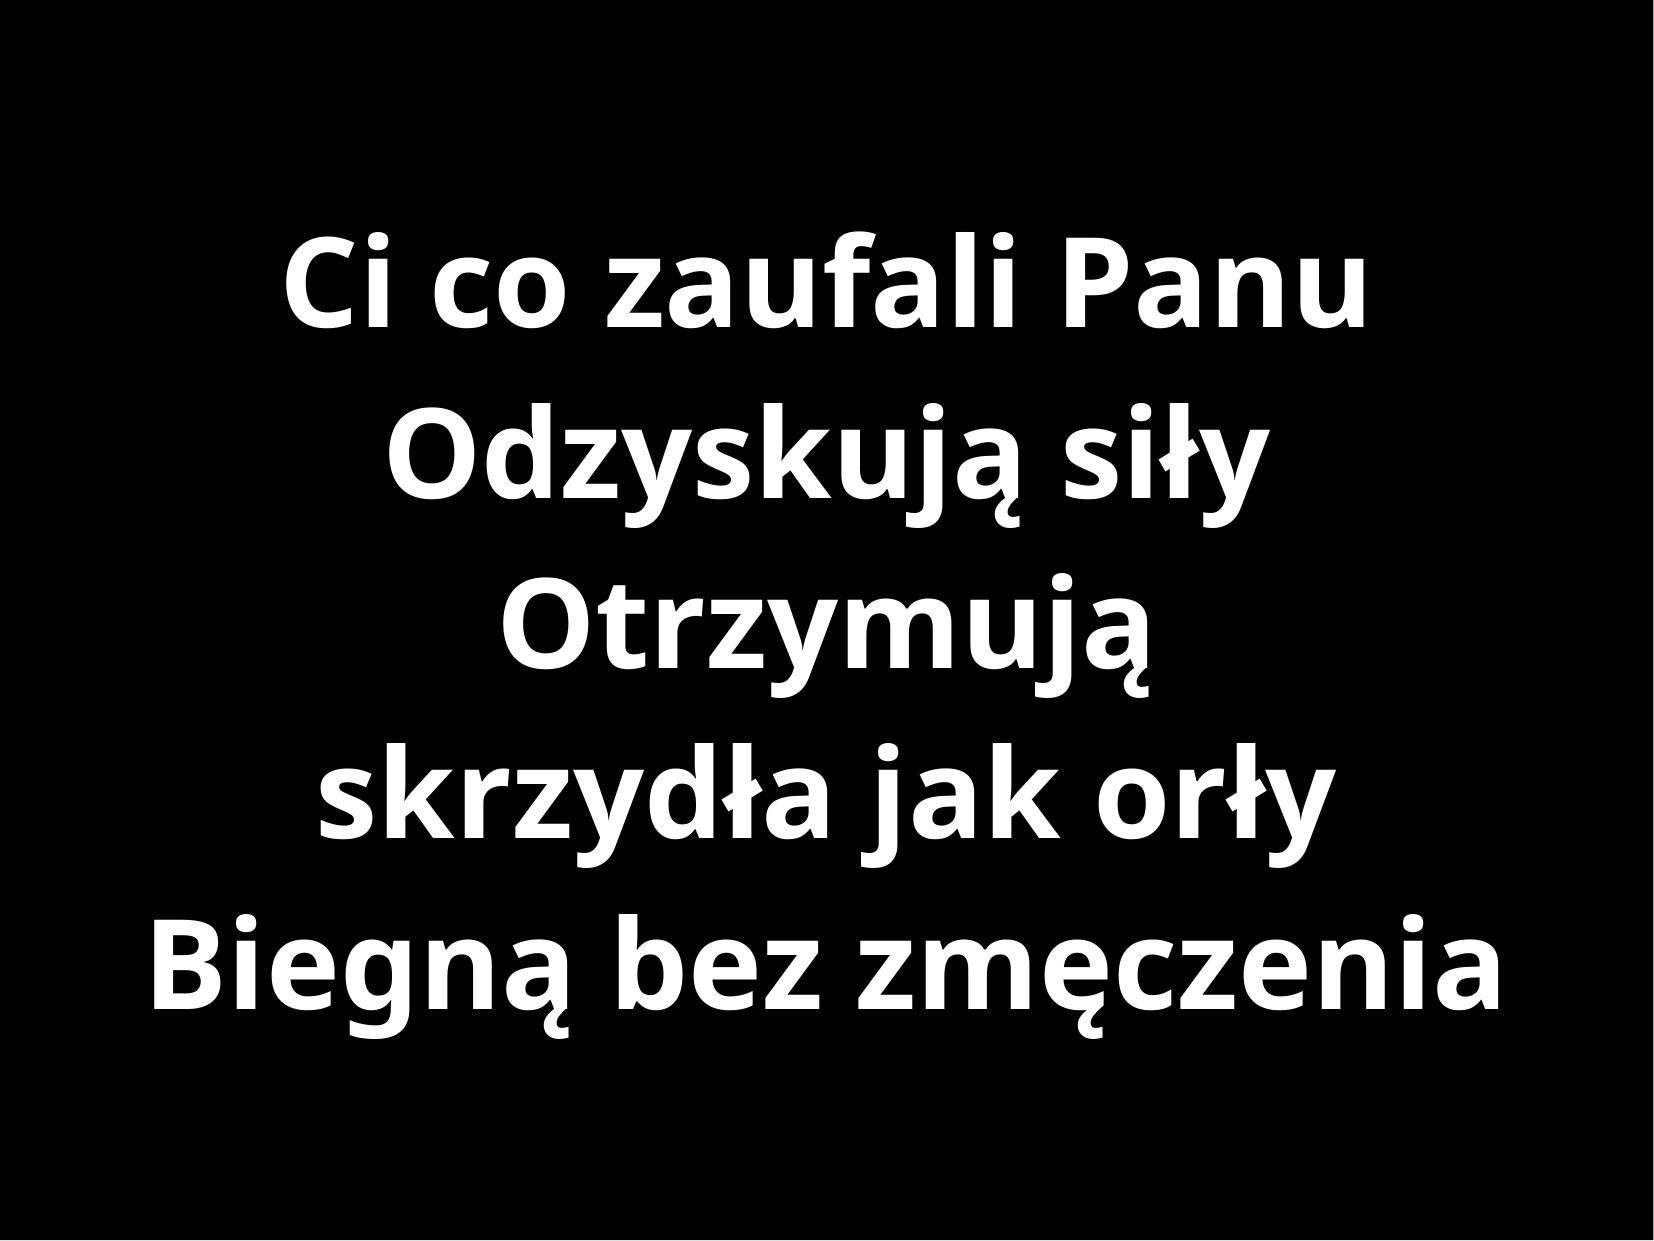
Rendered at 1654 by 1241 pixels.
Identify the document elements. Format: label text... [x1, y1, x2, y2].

title Ci co zaufali Panu Odzyskują siły Otrzymują skrzydła jak orły Biegną bez zmęczenia [0, 0, 1654, 1241]
